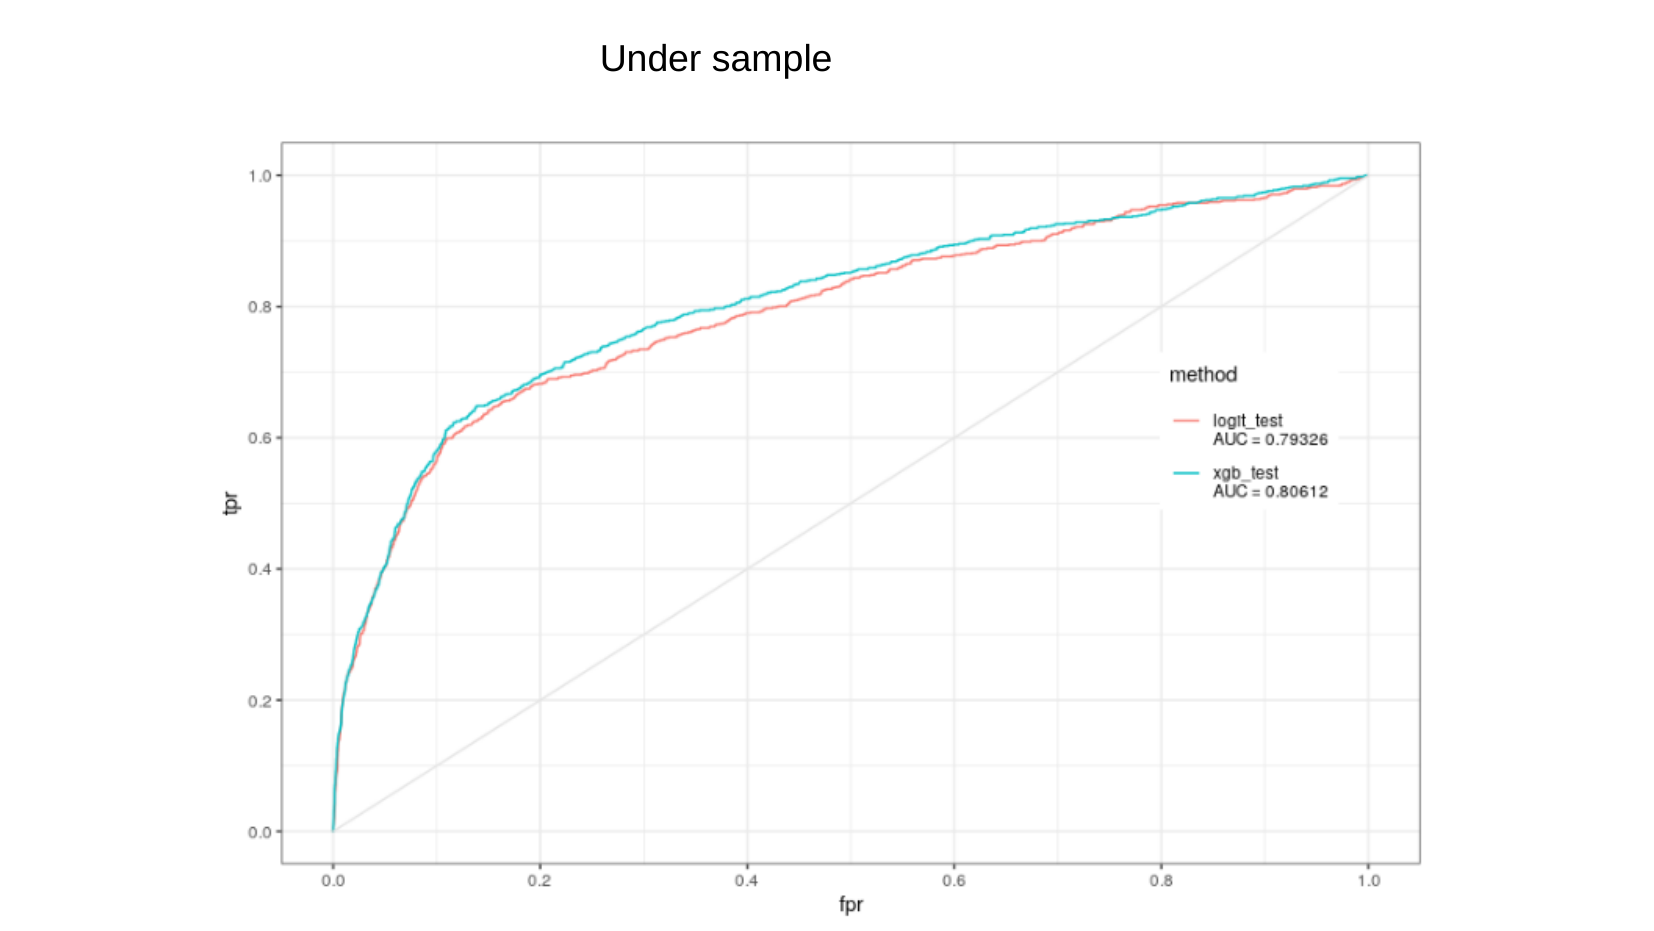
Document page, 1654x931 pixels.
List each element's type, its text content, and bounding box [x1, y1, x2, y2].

picture [215, 134, 1426, 924]
text_box Under sample [585, 30, 848, 87]
